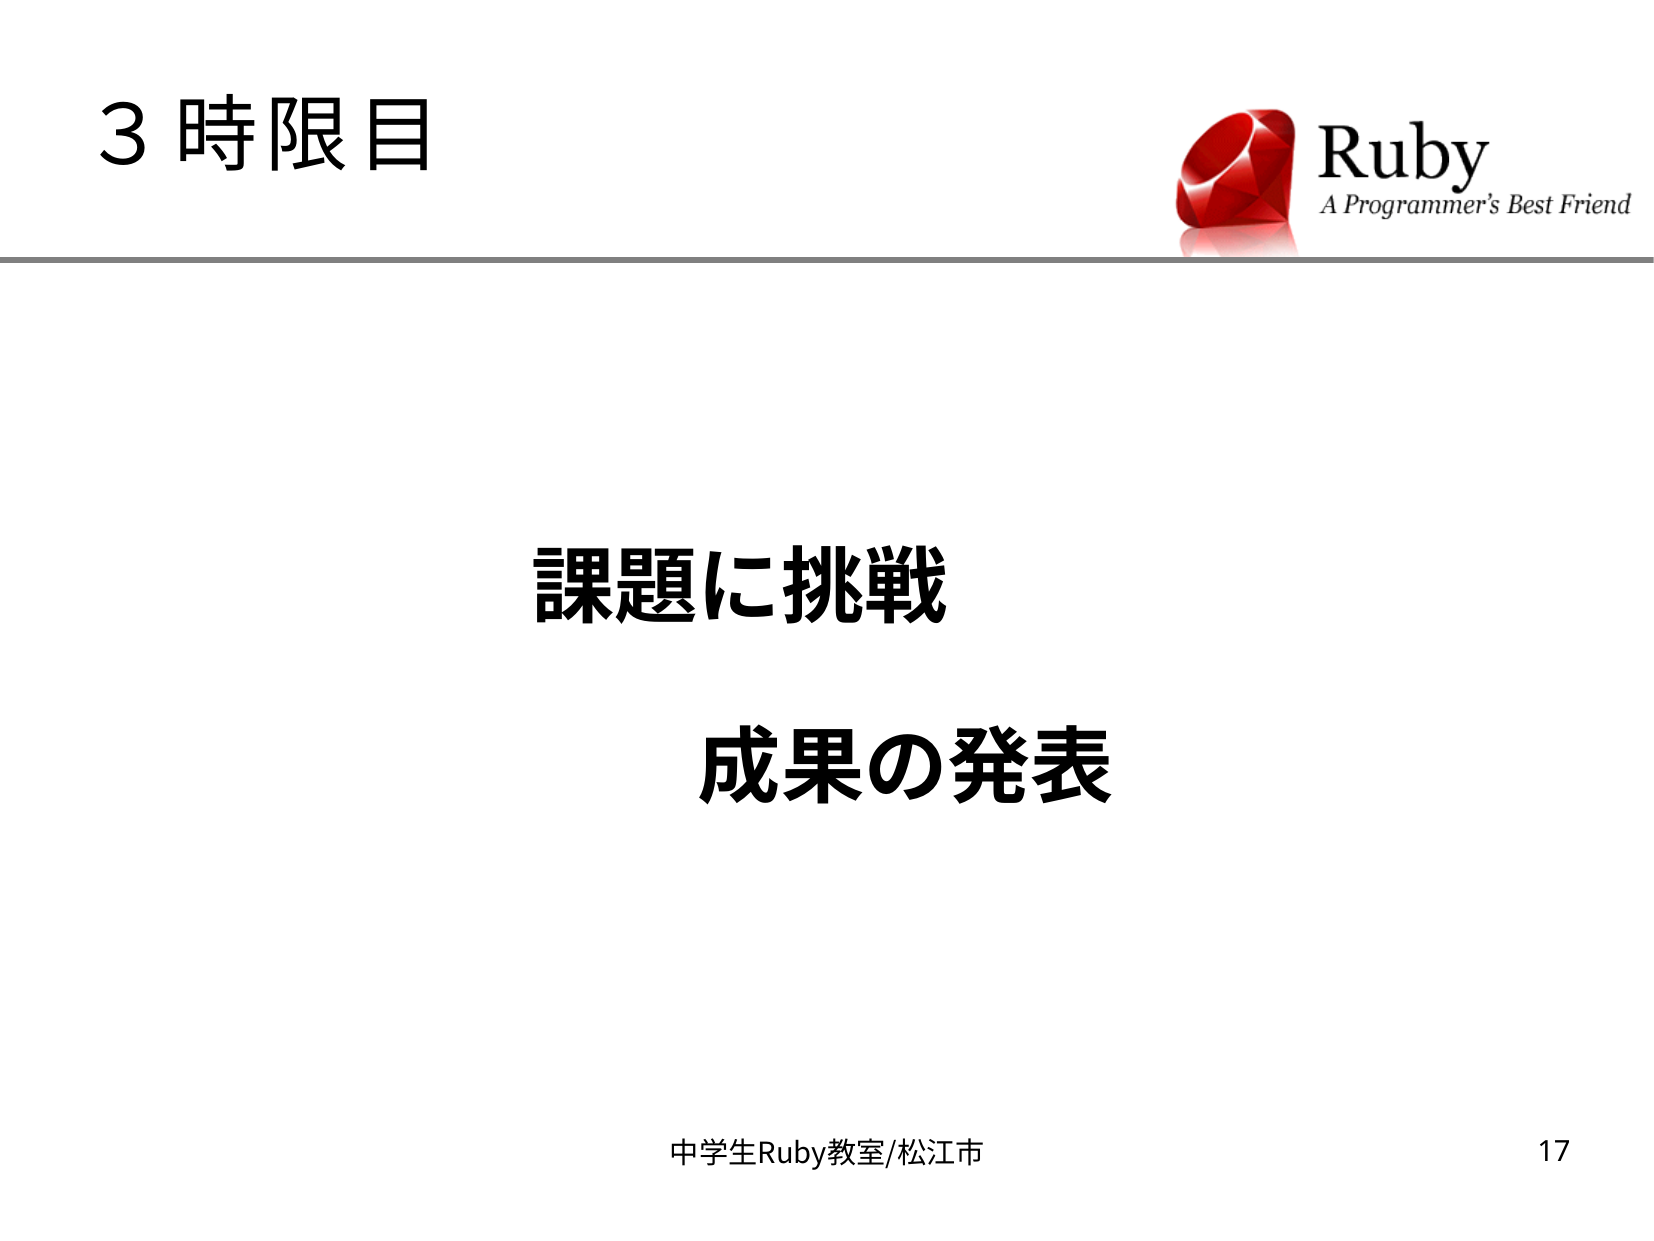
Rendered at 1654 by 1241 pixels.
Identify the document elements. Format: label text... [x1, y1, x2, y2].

text_box 課題に挑戦 成果の発表 [516, 452, 1137, 676]
picture [1160, 82, 1654, 257]
title ３時限目 [82, 56, 1152, 200]
